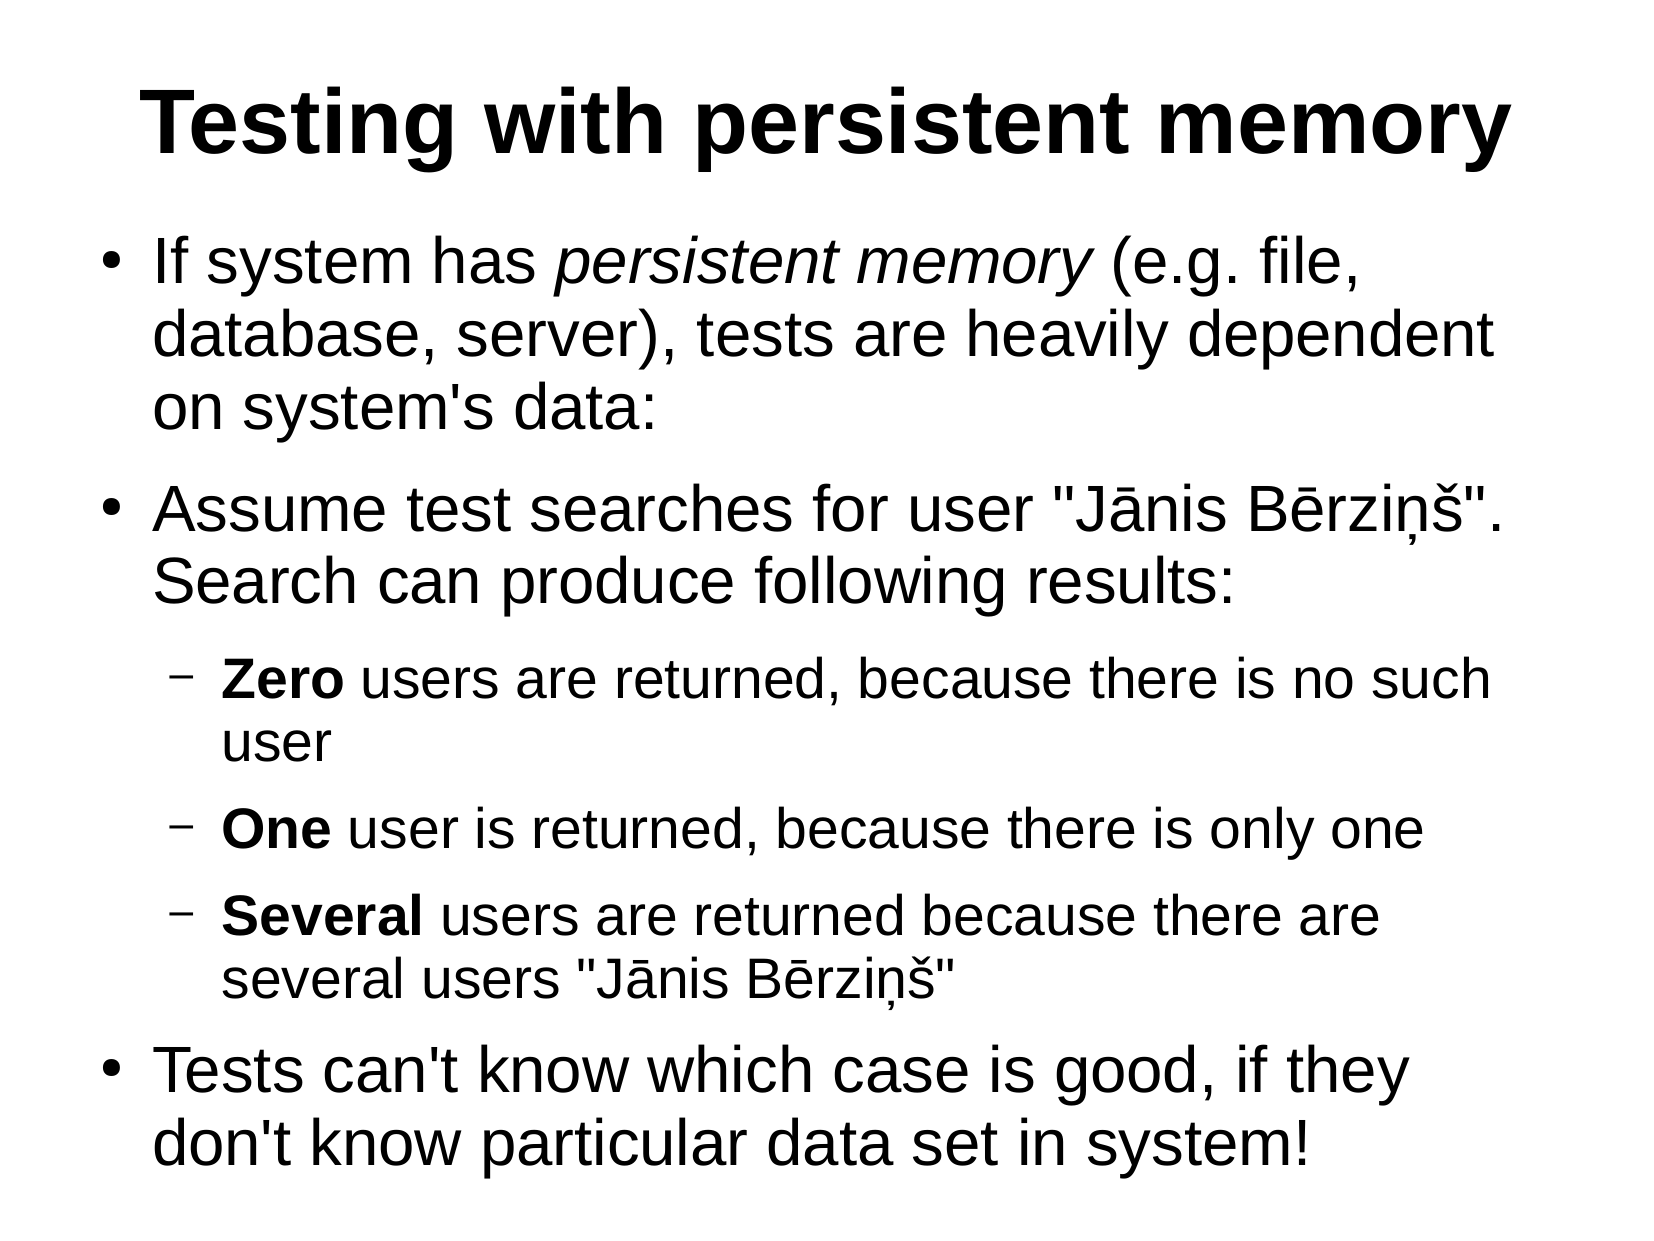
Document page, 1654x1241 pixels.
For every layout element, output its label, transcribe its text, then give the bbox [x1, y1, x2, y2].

title Testing with persistent memory [82, 49, 1571, 196]
list If system has persistent memory (e.g. file, database, server), tests are heavily dependent on system's data: Assume test searches for user "Jānis Bērziņš". Search can produce following results: Zero users are returned, because there is no such user One user is returned, because there is only one Several users are returned because there are several users "Jānis Bērziņš" Tests can't know which case is good, if they don't know particular data set in system! [82, 225, 1538, 1186]
